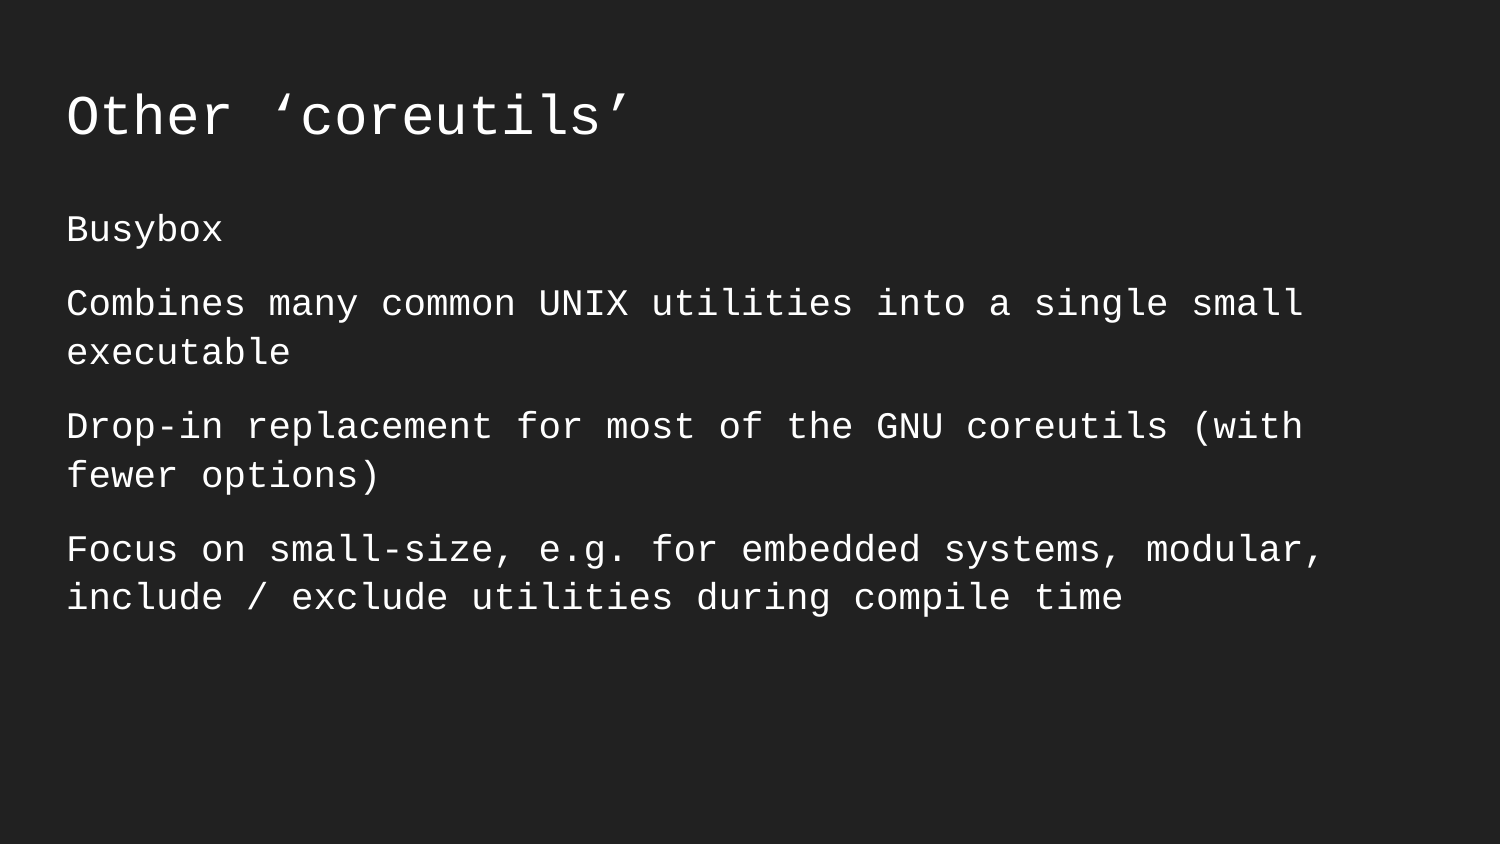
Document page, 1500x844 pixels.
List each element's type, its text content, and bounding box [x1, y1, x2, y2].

title Other ‘coreutils’ [51, 72, 1449, 167]
list Busybox Combines many common UNIX utilities into a single small executable Drop-in replacement for most of the GNU coreutils (with fewer options) Focus on small-size, e.g. for embedded systems, modular, include / exclude utilities during compile time [51, 189, 1449, 750]
